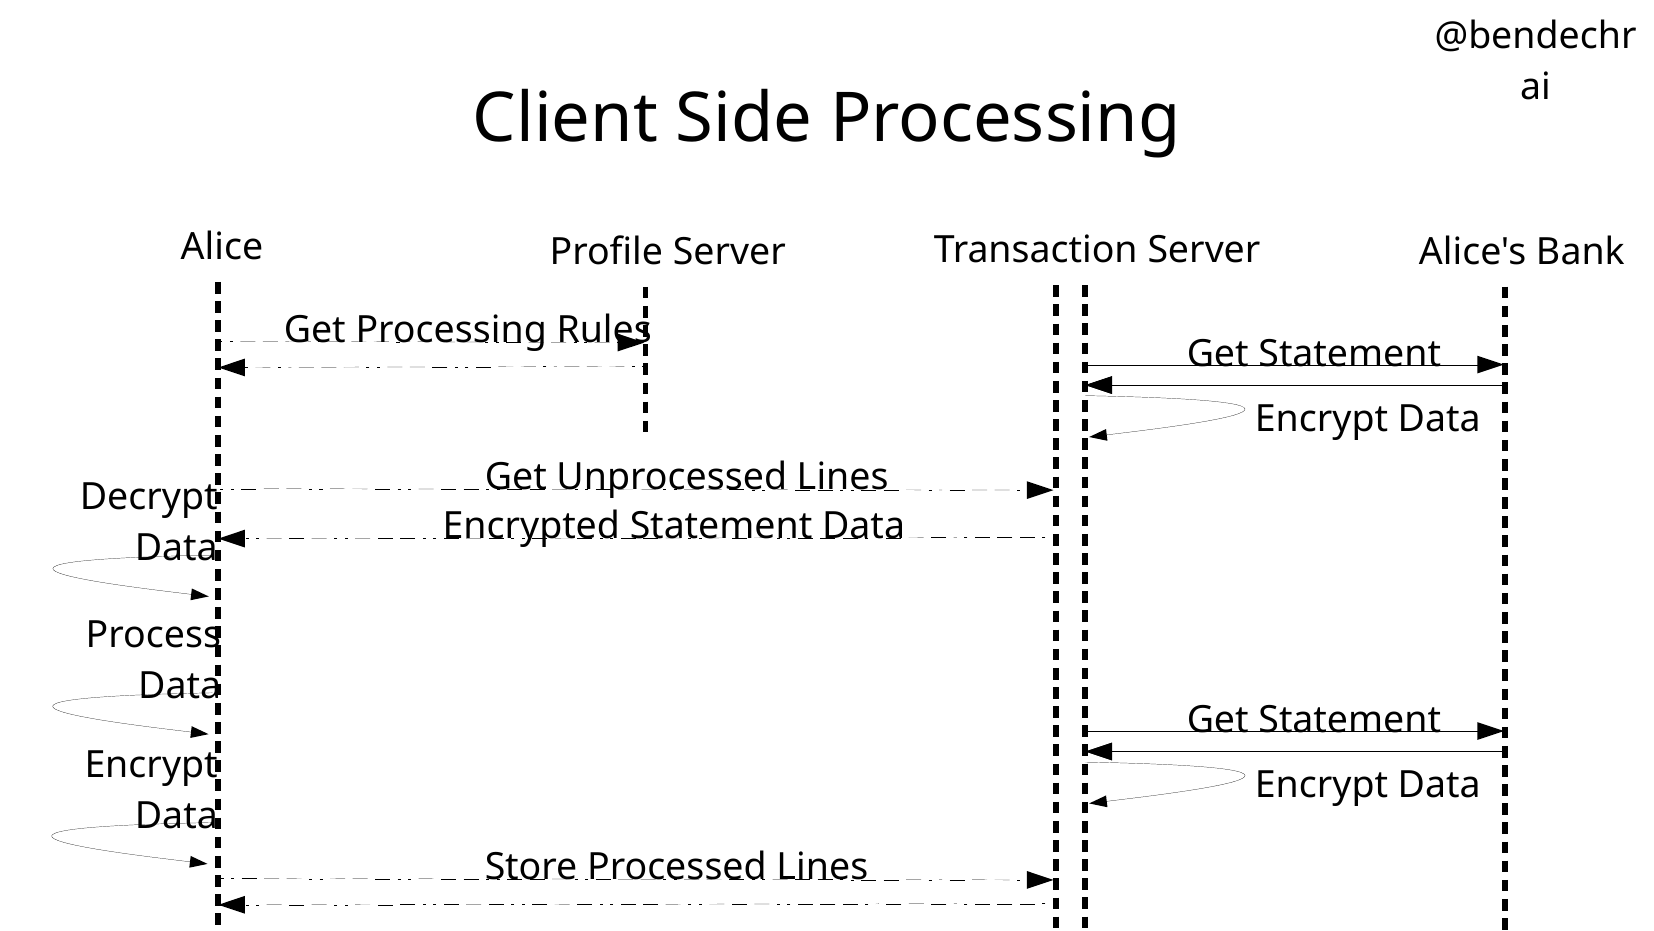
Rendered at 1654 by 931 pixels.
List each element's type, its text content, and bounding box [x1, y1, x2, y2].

text_box Encrypted Statement Data [428, 491, 848, 550]
text_box Store Processed Lines [470, 832, 828, 891]
title Client Side Processing [82, 37, 1571, 193]
text_box Transaction Server [919, 215, 1221, 274]
text_box Decrypt Data [65, 462, 295, 569]
text_box Get Statement [1172, 318, 1419, 377]
text_box Get Processing Rules [269, 295, 627, 353]
text_box Get Statement [1172, 685, 1419, 743]
text_box Profile Server [534, 216, 758, 275]
text_box Encrypt Data [1240, 750, 1464, 857]
text_box Get Unprocessed Lines [469, 442, 839, 491]
text_box Alice [165, 212, 271, 271]
text_box Encrypt Data [69, 729, 300, 837]
text_box Alice's Bank [1404, 216, 1607, 275]
text_box Encrypt Data [1240, 383, 1464, 491]
text_box Process Data [70, 600, 301, 707]
